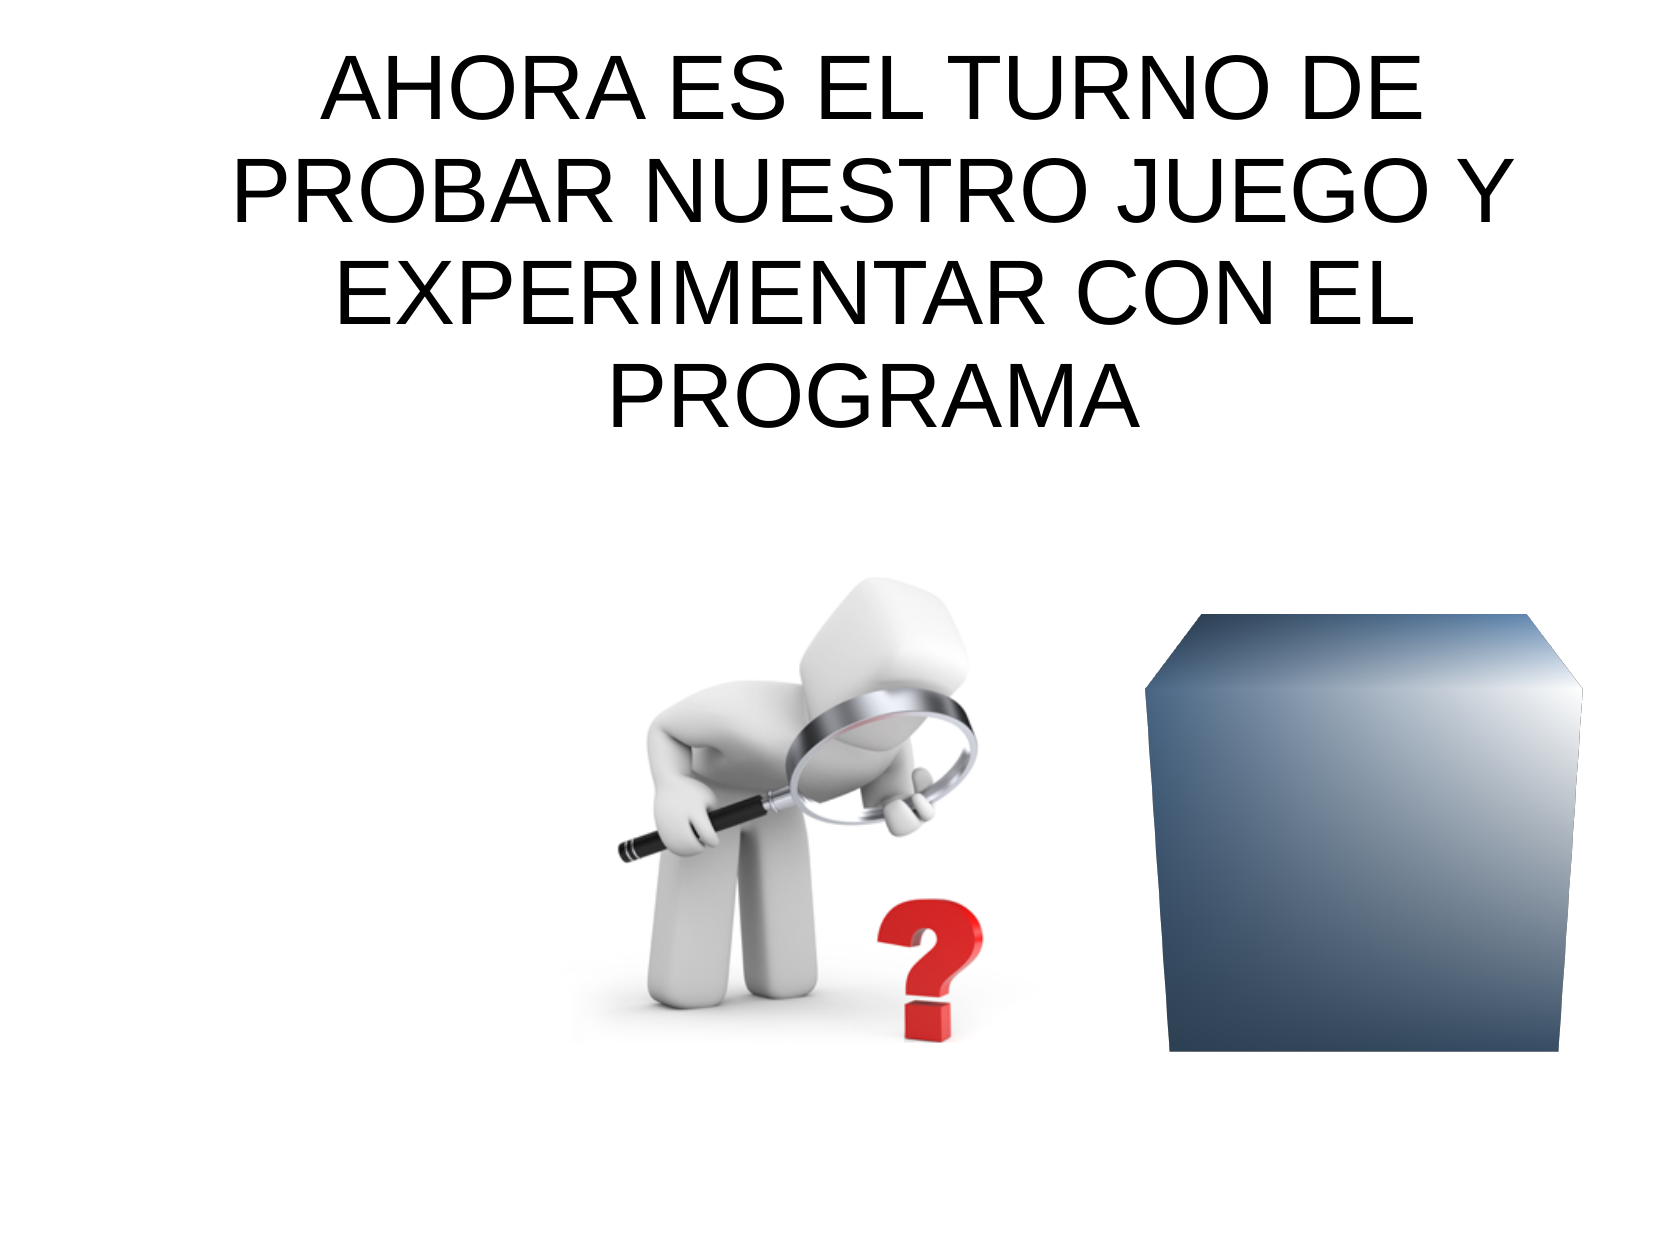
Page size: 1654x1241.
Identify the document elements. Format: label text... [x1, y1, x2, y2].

picture [35, 507, 1583, 1129]
list AHORA ES EL TURNO DE PROBAR NUESTRO JUEGO Y EXPERIMENTAR CON EL PROGRAMA [94, 36, 1583, 507]
